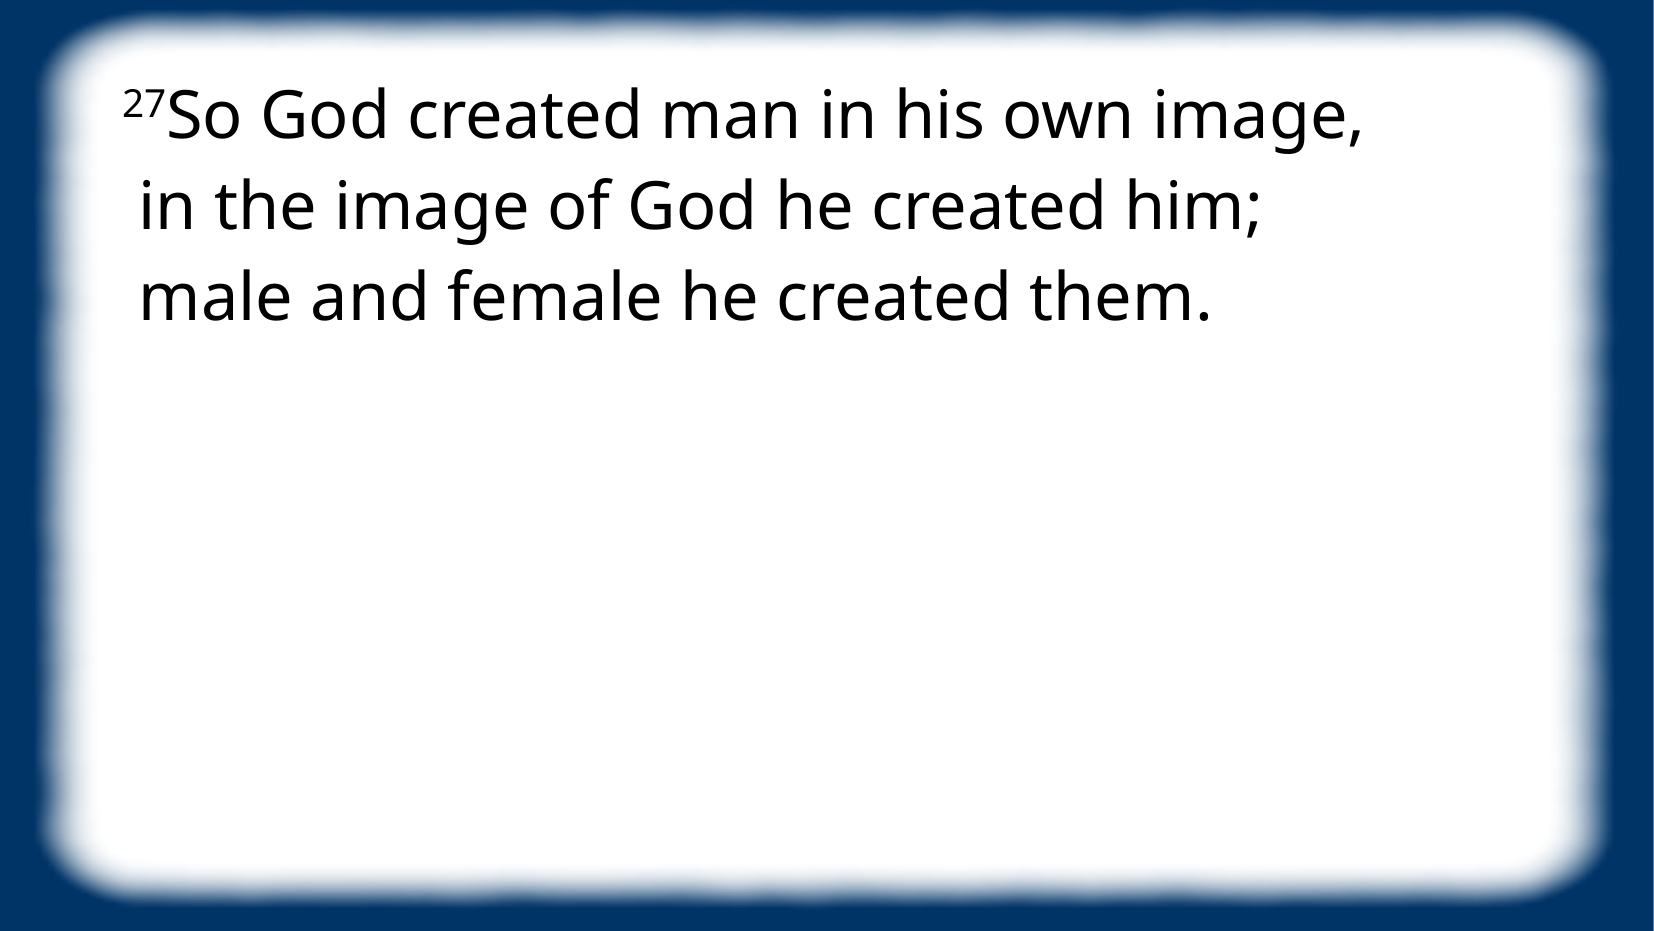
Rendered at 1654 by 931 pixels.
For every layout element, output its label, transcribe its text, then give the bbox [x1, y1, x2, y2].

picture [0, 0, 1654, 931]
text_box 27So God created man in his own image, in the image of God he created him; male and female he created them. [105, 60, 1546, 342]
